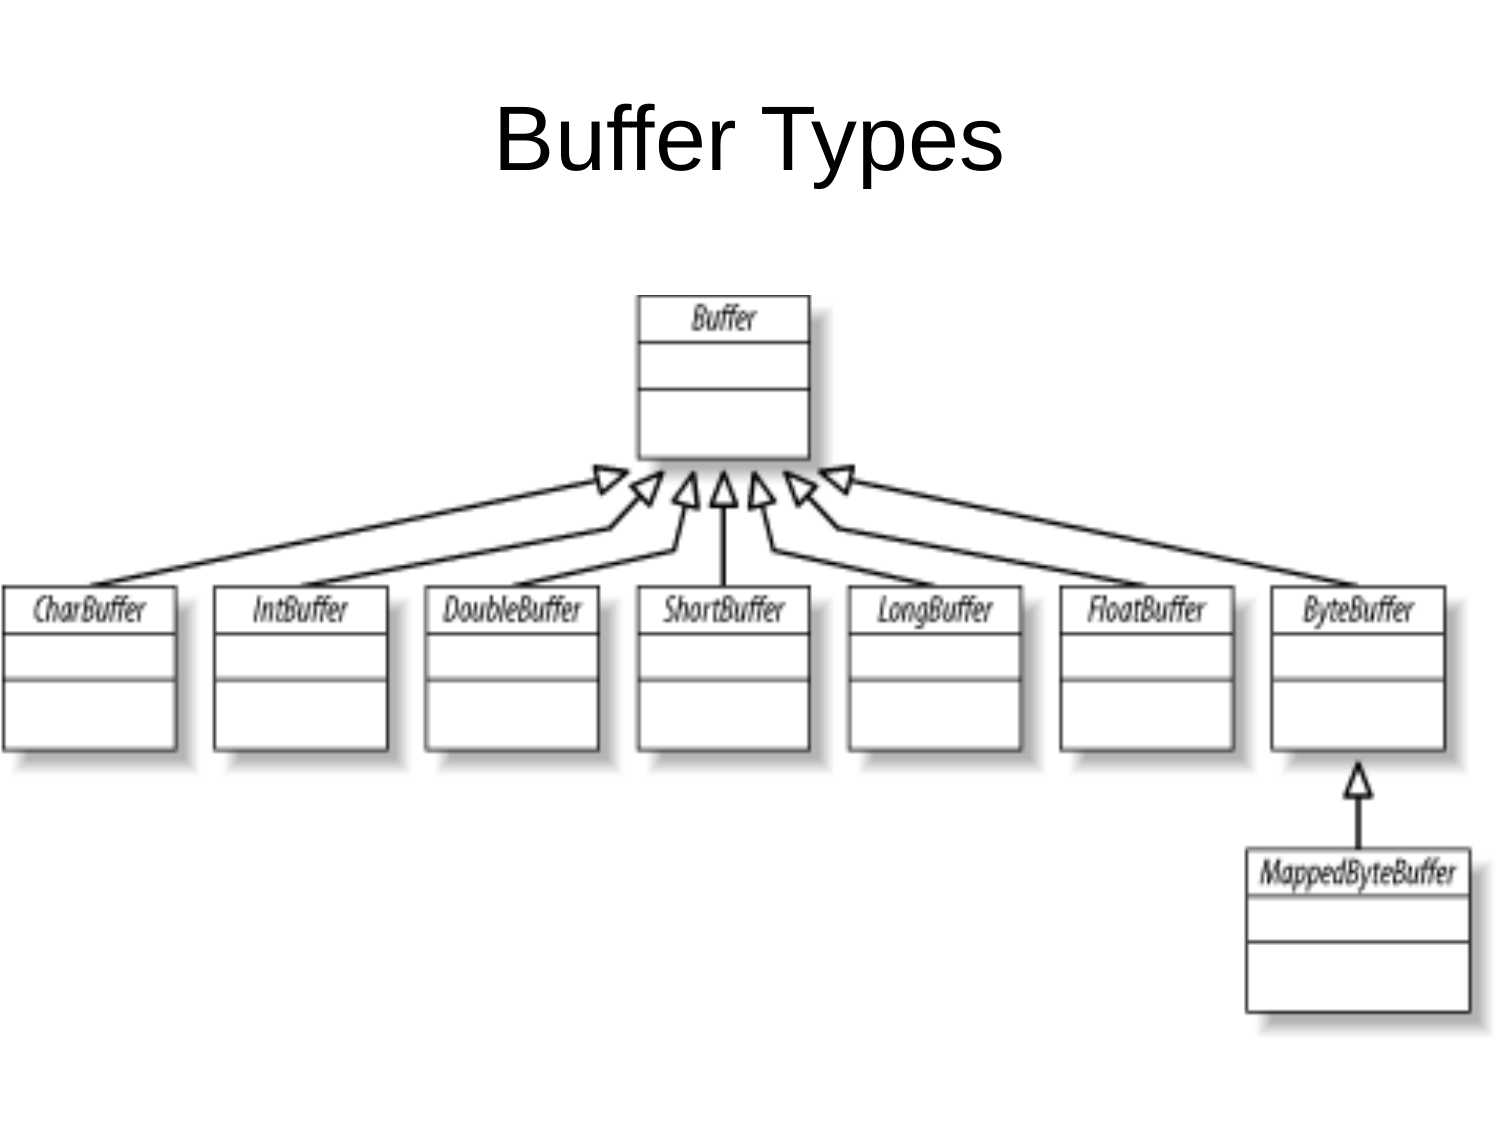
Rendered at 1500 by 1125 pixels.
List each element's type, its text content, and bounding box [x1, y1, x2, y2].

picture [0, 295, 1500, 1042]
title Buffer Types [75, 44, 1425, 233]
